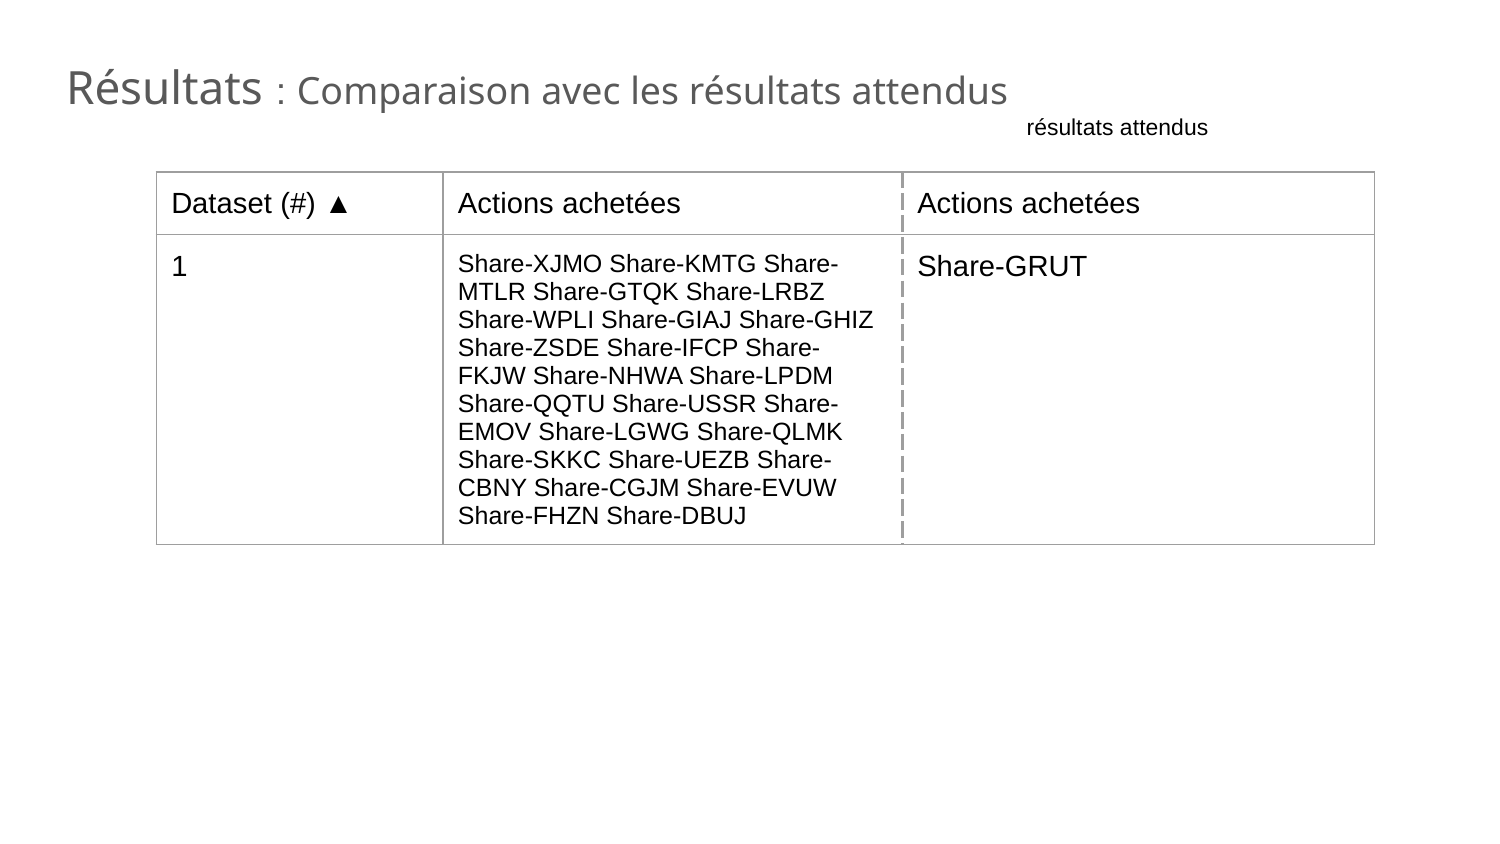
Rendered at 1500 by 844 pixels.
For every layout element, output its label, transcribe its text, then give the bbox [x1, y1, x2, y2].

table_header Actions achetées [902, 173, 1374, 234]
table_cell 1 [157, 235, 442, 544]
text_box résultats attendus [943, 97, 1292, 155]
table_cell Share-GRUT [902, 235, 1374, 544]
table_header Dataset (#) ▲ [157, 173, 442, 234]
list Résultats : Comparaison avec les résultats attendus [51, 35, 1449, 129]
table_header Actions achetées [444, 173, 902, 234]
table_cell Share-XJMO Share-KMTG Share-MTLR Share-GTQK Share-LRBZ Share-WPLI Share-GIAJ Share-GHIZ Share-ZSDE Share-IFCP Share-FKJW Share-NHWA Share-LPDM Share-QQTU Share-USSR Share-EMOV Share-LGWG Share-QLMK Share-SKKC Share-UEZB Share-CBNY Share-CGJM Share-EVUW Share-FHZN Share-DBUJ [444, 235, 902, 544]
